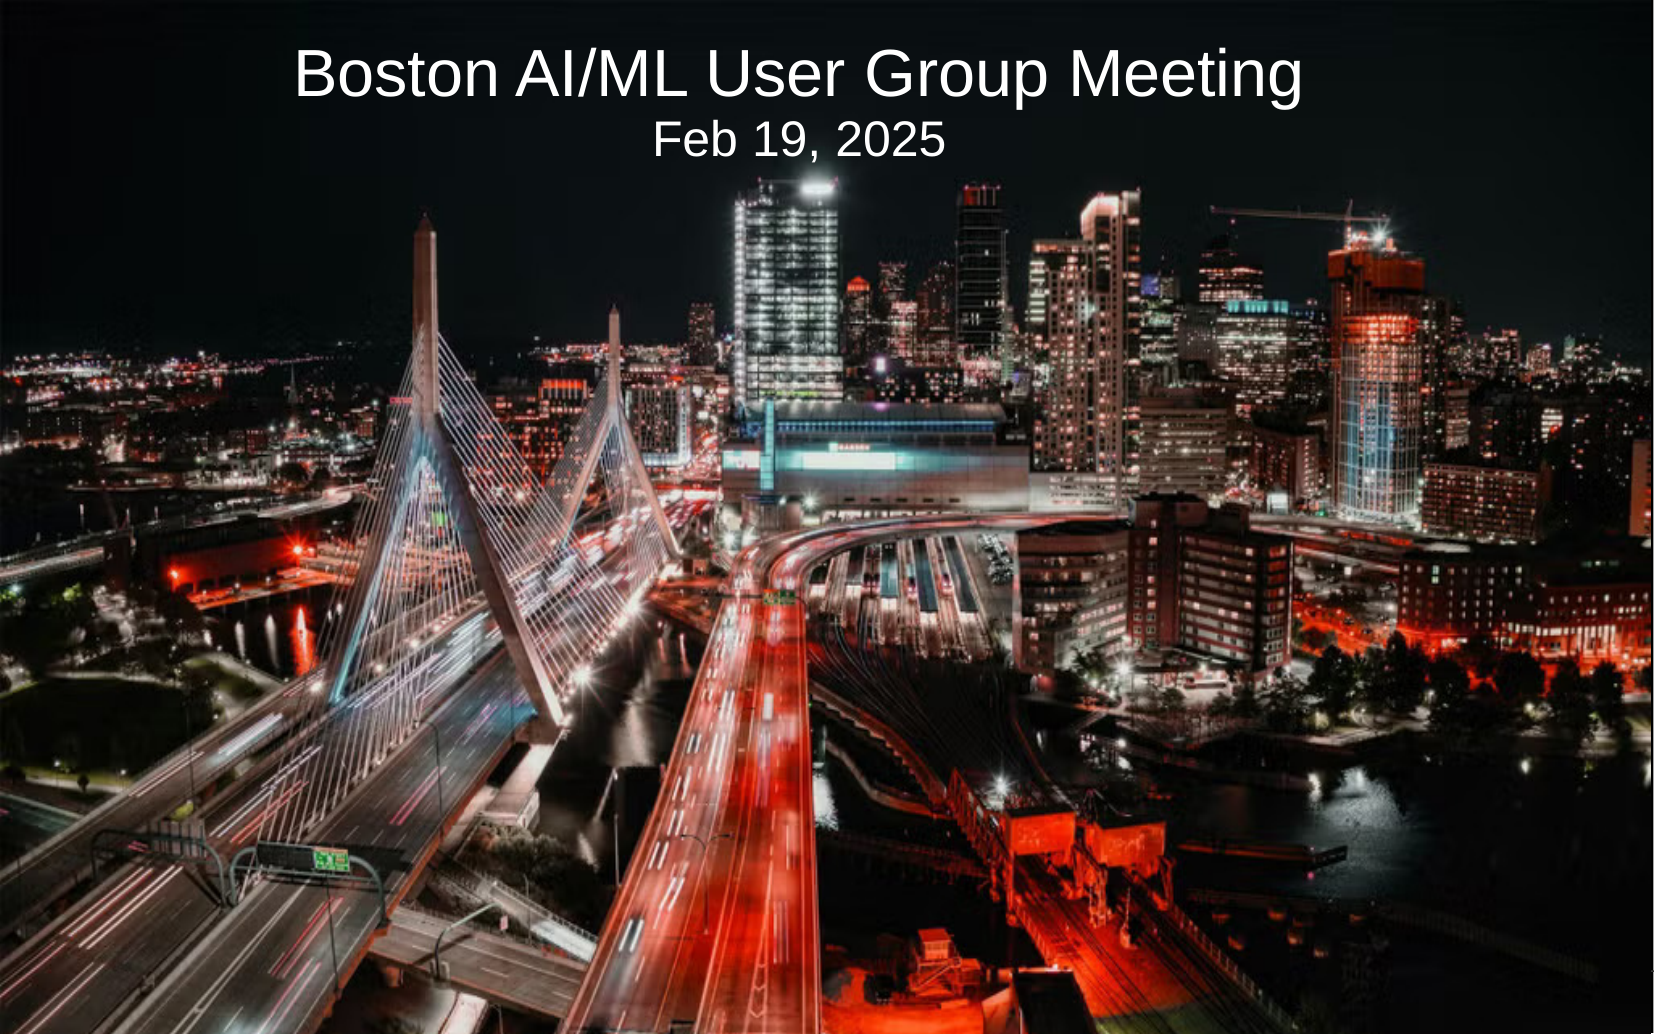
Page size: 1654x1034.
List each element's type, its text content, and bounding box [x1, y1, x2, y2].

picture [0, 0, 1651, 1034]
title Boston AI/ML User Group Meeting Feb 19, 2025 [61, 36, 1538, 167]
